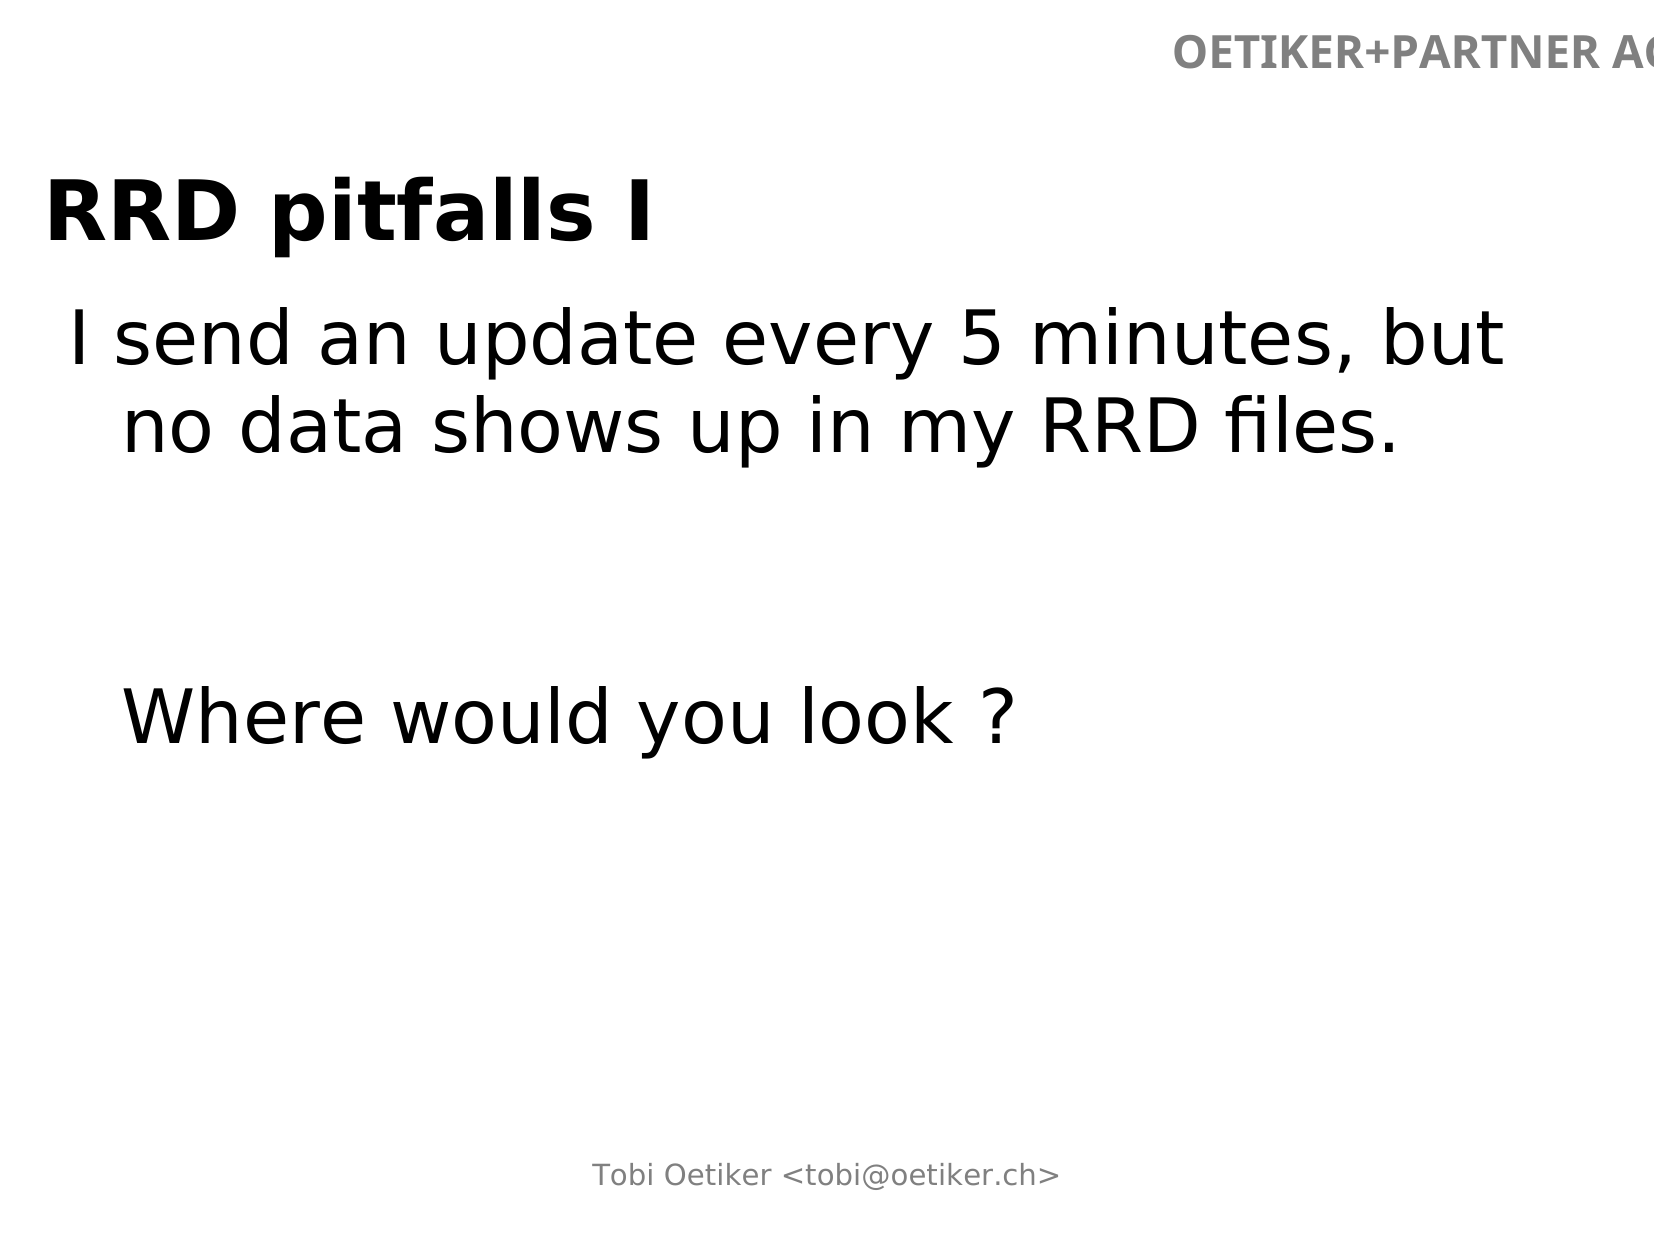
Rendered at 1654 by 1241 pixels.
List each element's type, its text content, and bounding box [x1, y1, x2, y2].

list I send an update every 5 minutes, but no data shows up in my RRD files. Where would you look ? [50, 295, 1571, 1099]
title RRD pitfalls I [43, 137, 1581, 287]
